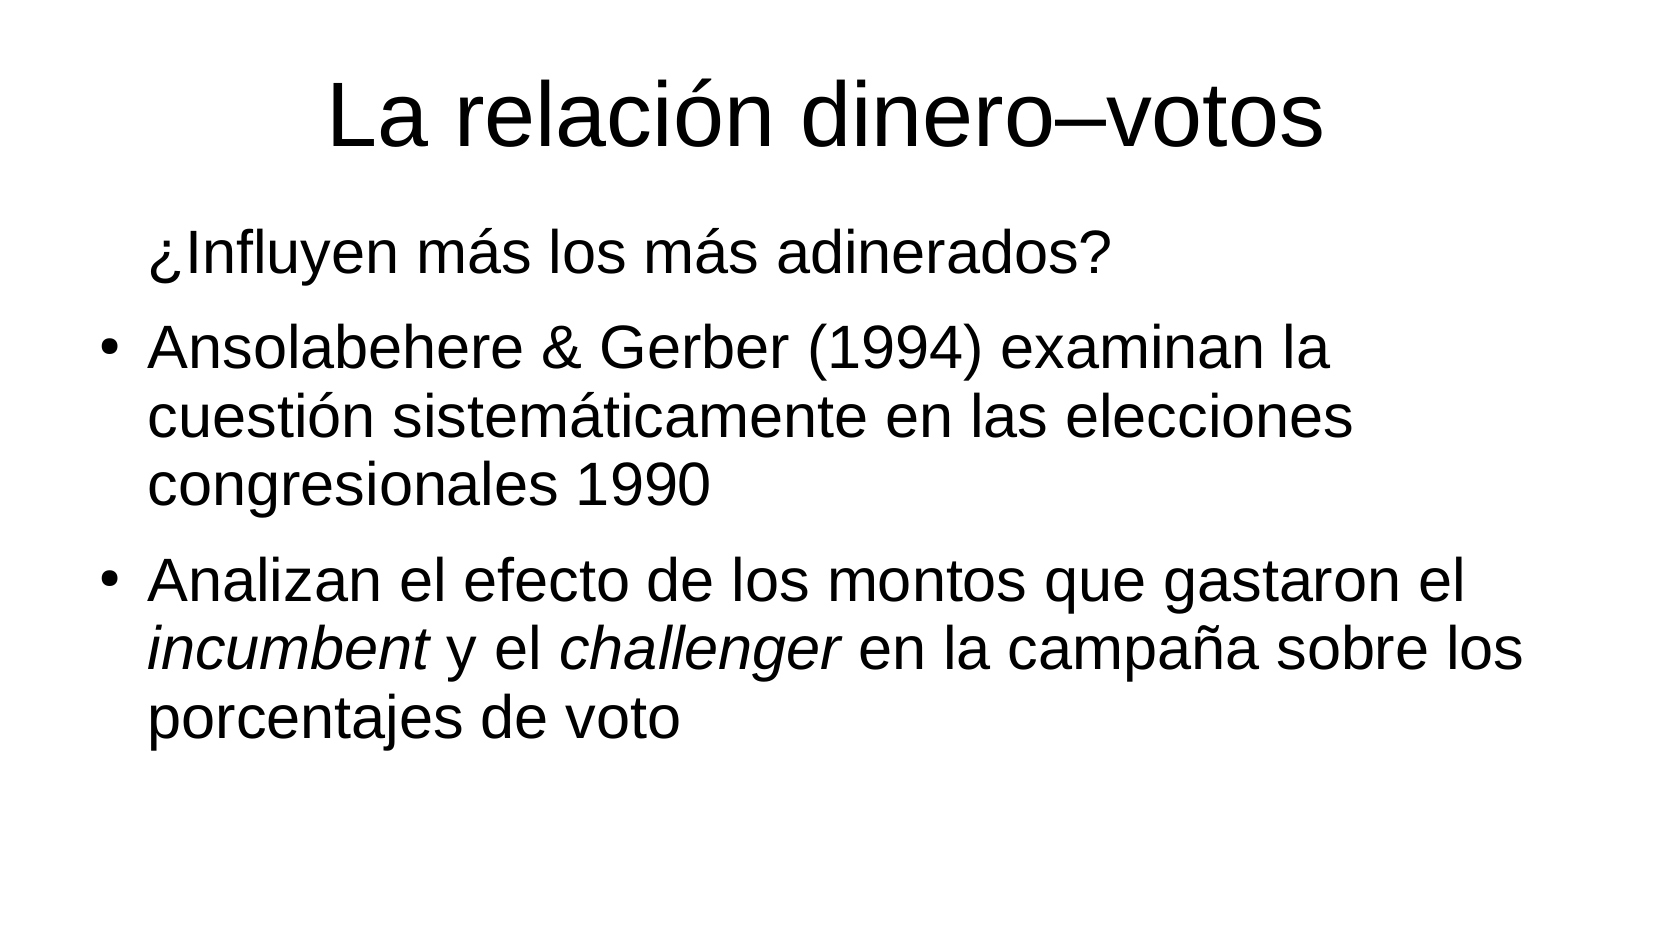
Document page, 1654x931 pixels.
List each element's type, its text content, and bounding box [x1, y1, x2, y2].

list ¿Influyen más los más adinerados? Ansolabehere & Gerber (1994) examinan la cuestión sistemáticamente en las elecciones congresionales 1990 Analizan el efecto de los montos que gastaron el incumbent y el challenger en la campaña sobre los porcentajes de voto [82, 217, 1571, 758]
title La relación dinero–votos [82, 37, 1571, 193]
